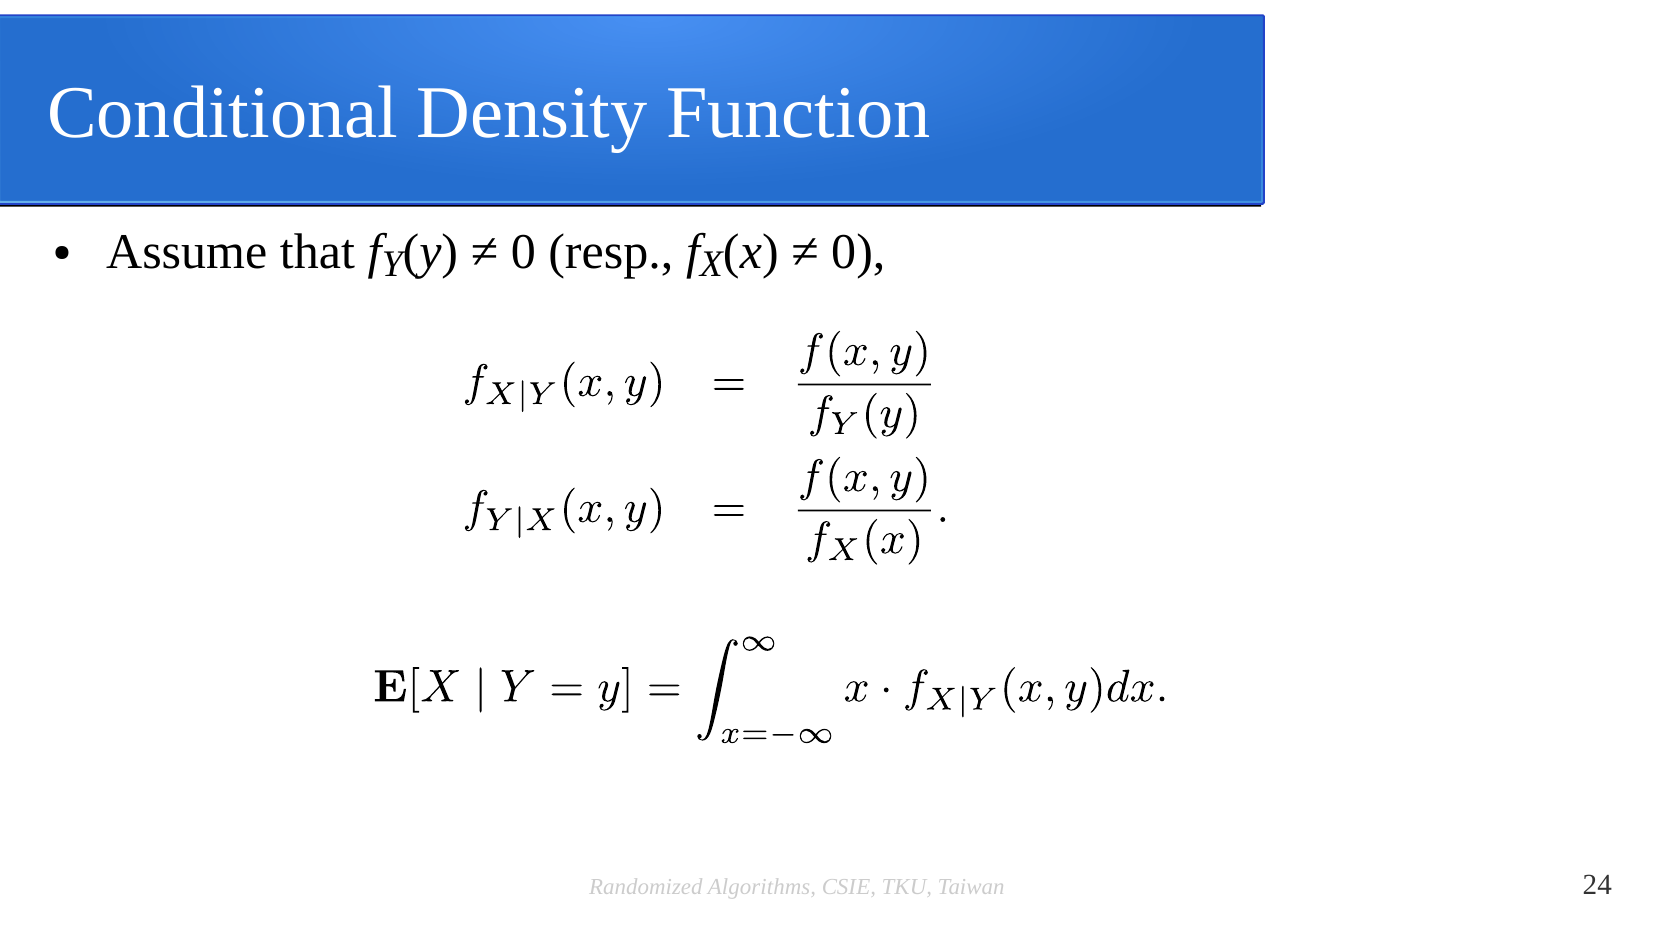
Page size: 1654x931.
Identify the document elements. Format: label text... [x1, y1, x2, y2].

title Conditional Density Function [47, 35, 1199, 189]
list Assume that fY(y) ≠ 0 (resp., fX(x) ≠ 0), [35, 224, 1524, 764]
picture [372, 636, 1165, 744]
picture [462, 330, 946, 565]
